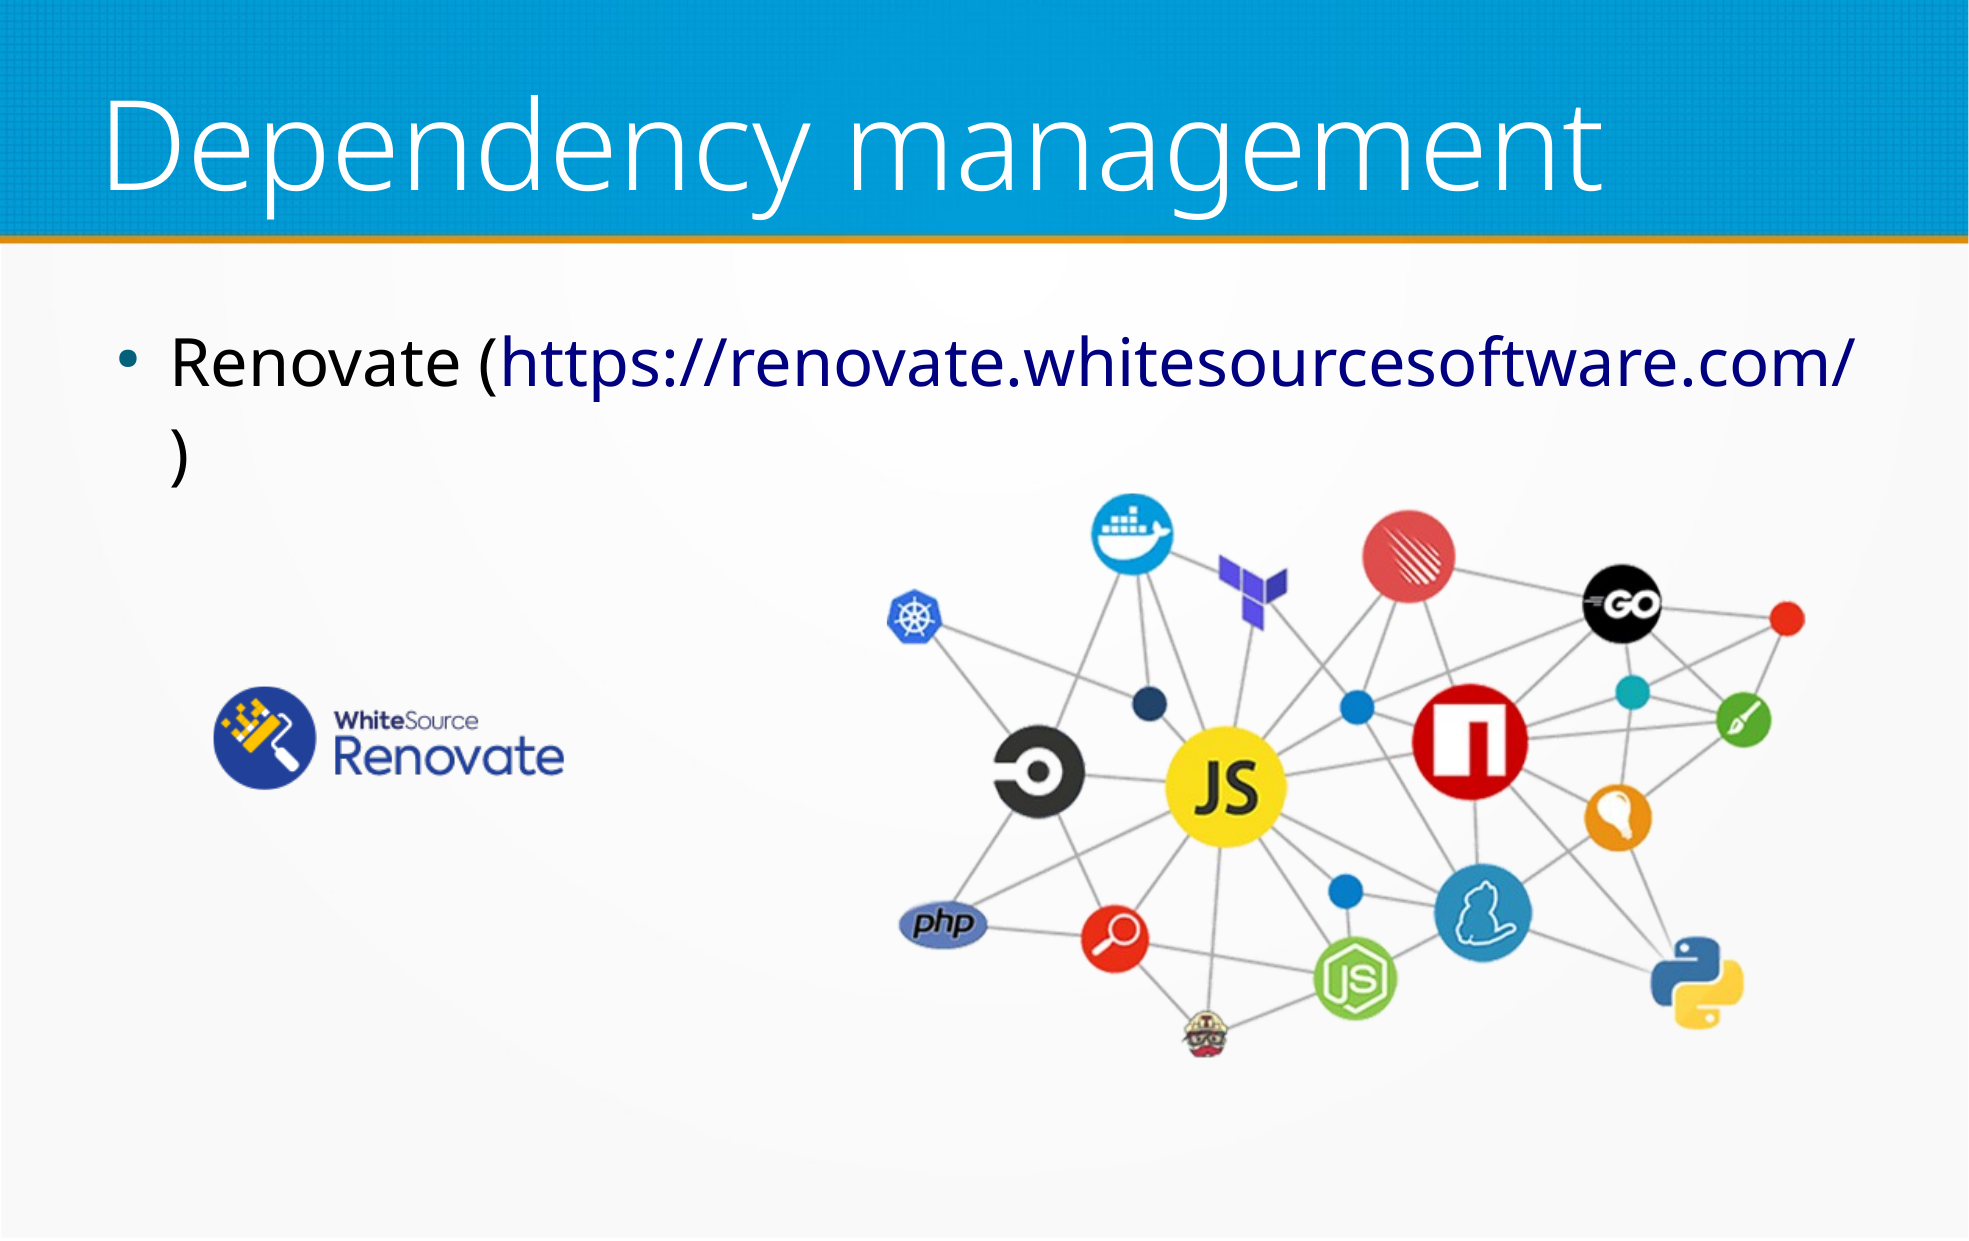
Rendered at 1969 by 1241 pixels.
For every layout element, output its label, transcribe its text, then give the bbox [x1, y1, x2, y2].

title Dependency management [98, 19, 1870, 227]
list Renovate (https://renovate.whitesourcesoftware.com/) [98, 315, 1861, 1081]
picture [0, 233, 1969, 1241]
